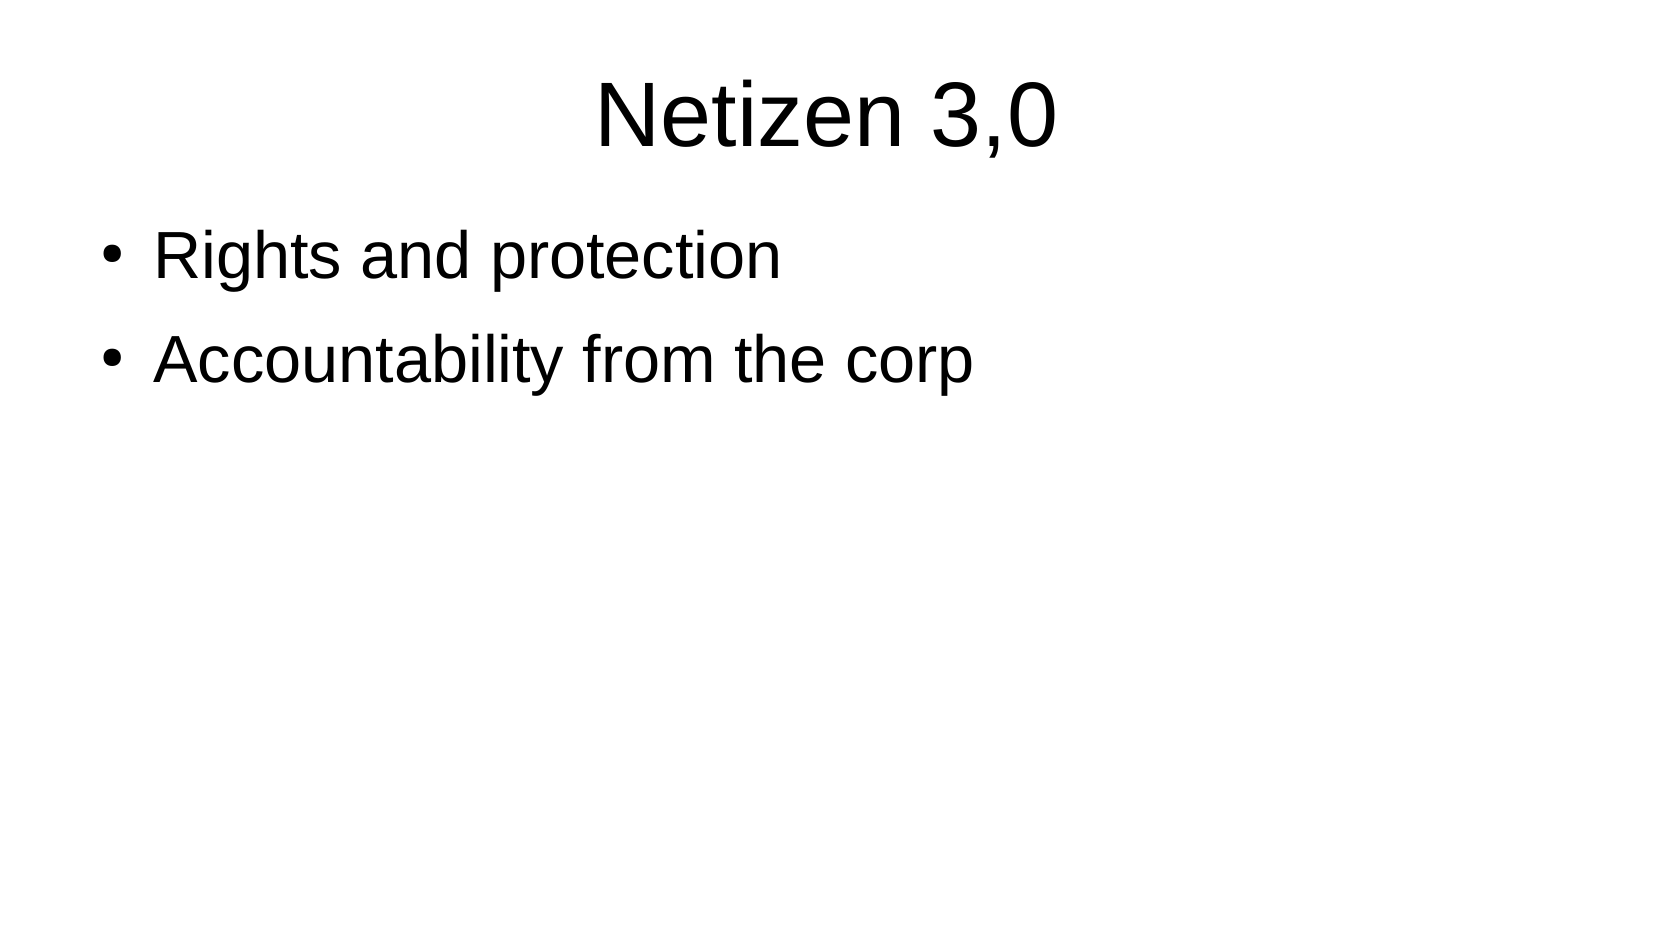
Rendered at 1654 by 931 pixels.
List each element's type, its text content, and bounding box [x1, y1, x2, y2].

list Rights and protection Accountability from the corp [82, 217, 1099, 758]
title Netizen 3,0 [82, 37, 1571, 193]
